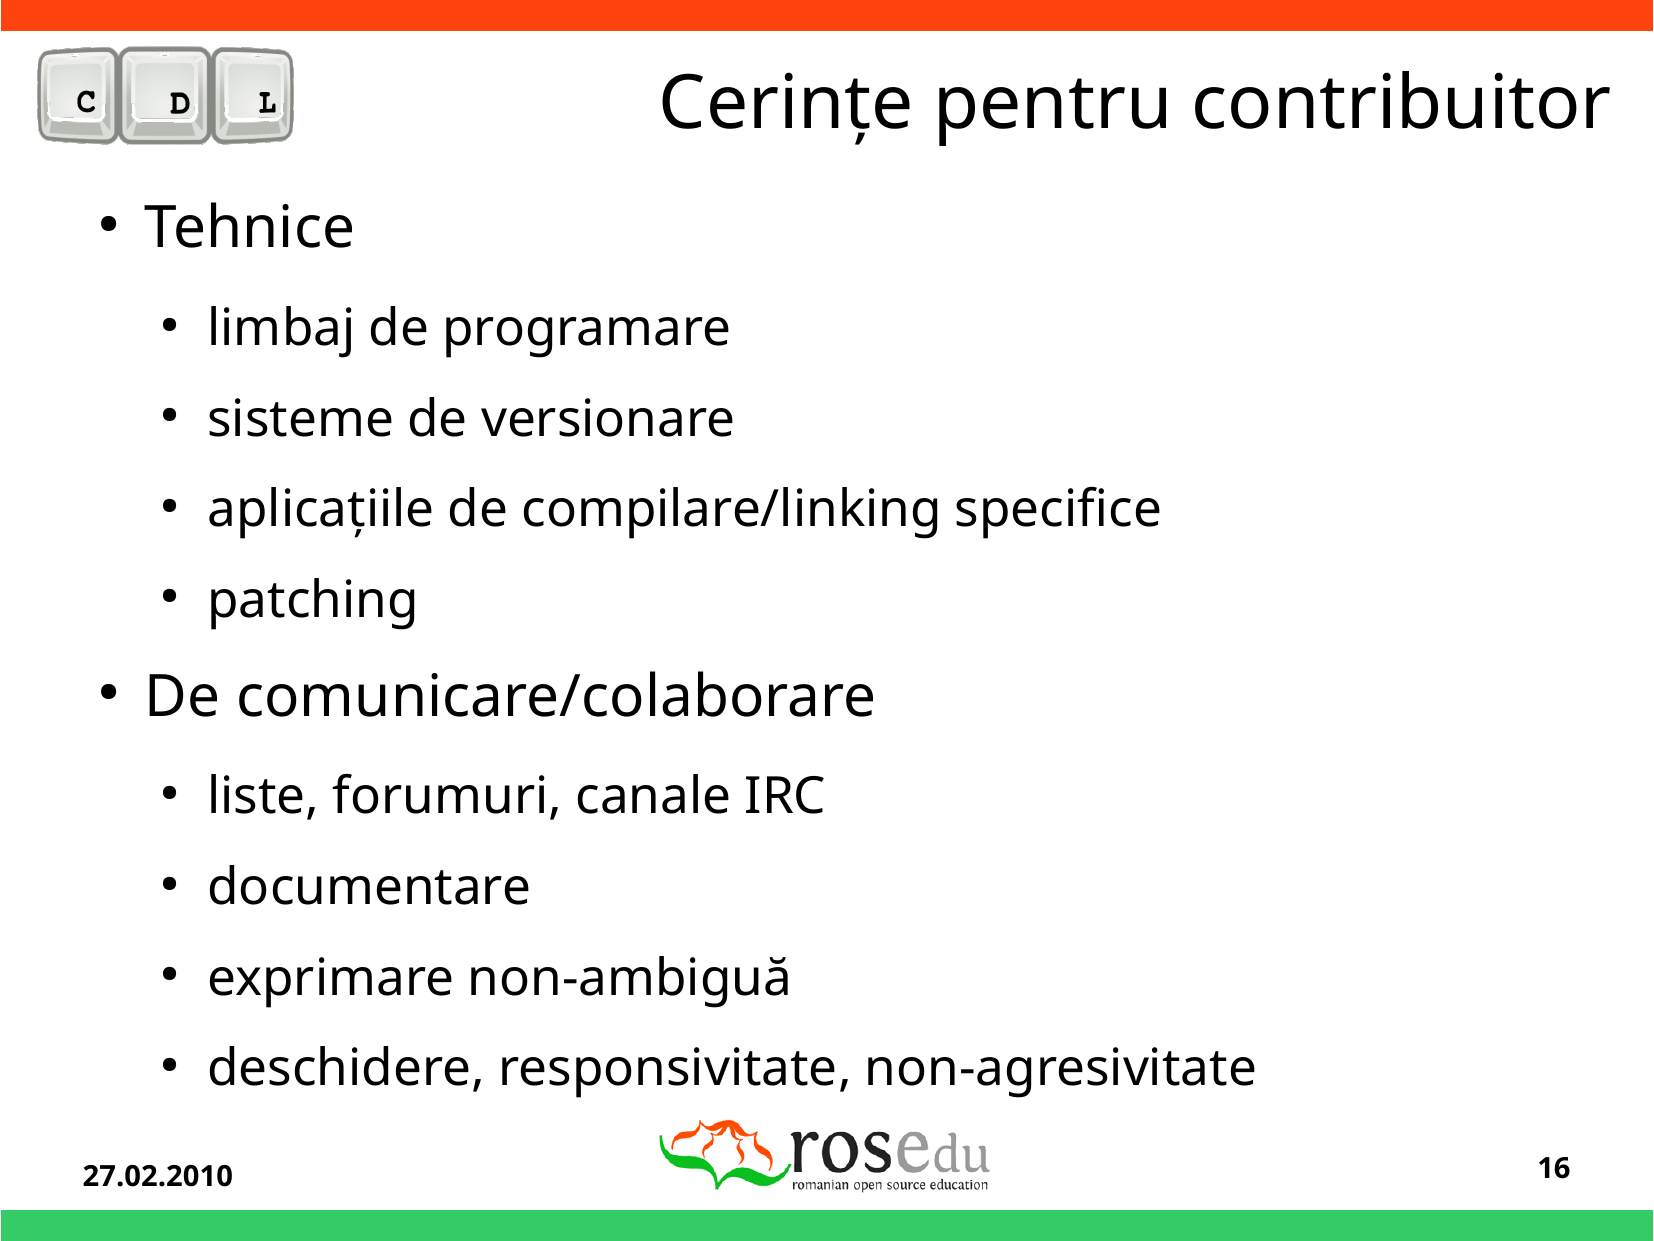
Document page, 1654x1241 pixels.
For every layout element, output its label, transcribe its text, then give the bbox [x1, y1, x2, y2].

picture [656, 1104, 1005, 1209]
list Tehnice limbaj de programare sisteme de versionare aplicațiile de compilare/linking specifice patching De comunicare/colaborare liste, forumuri, canale IRC documentare exprimare non-ambiguă deschidere, responsivitate, non-agresivitate [82, 182, 1571, 1104]
title Cerințe pentru contribuitor [300, 52, 1613, 146]
picture [37, 46, 294, 145]
